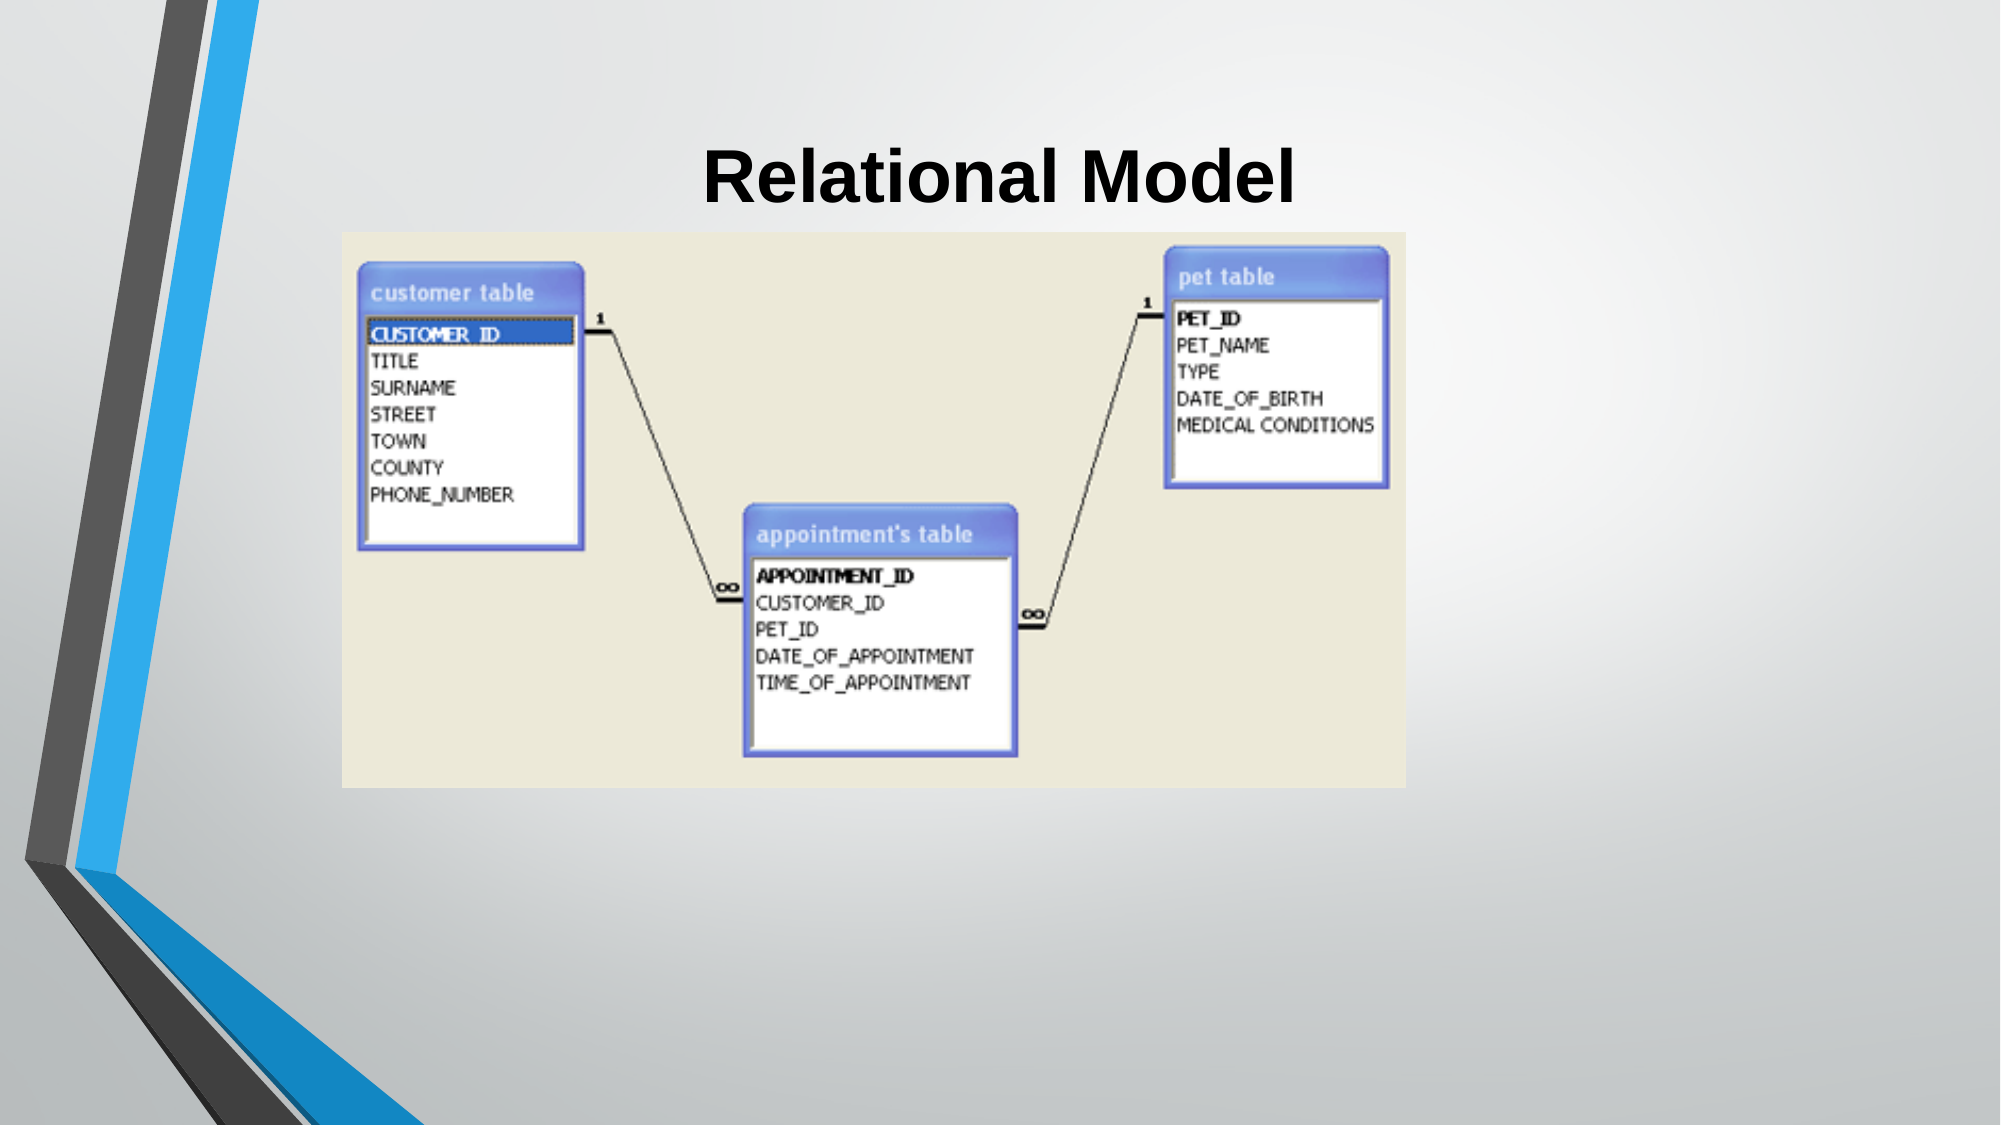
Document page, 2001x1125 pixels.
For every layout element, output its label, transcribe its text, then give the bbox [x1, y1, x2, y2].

picture [342, 232, 1406, 788]
title Relational Model [324, 45, 1675, 233]
text_box [292, 1050, 1356, 1125]
